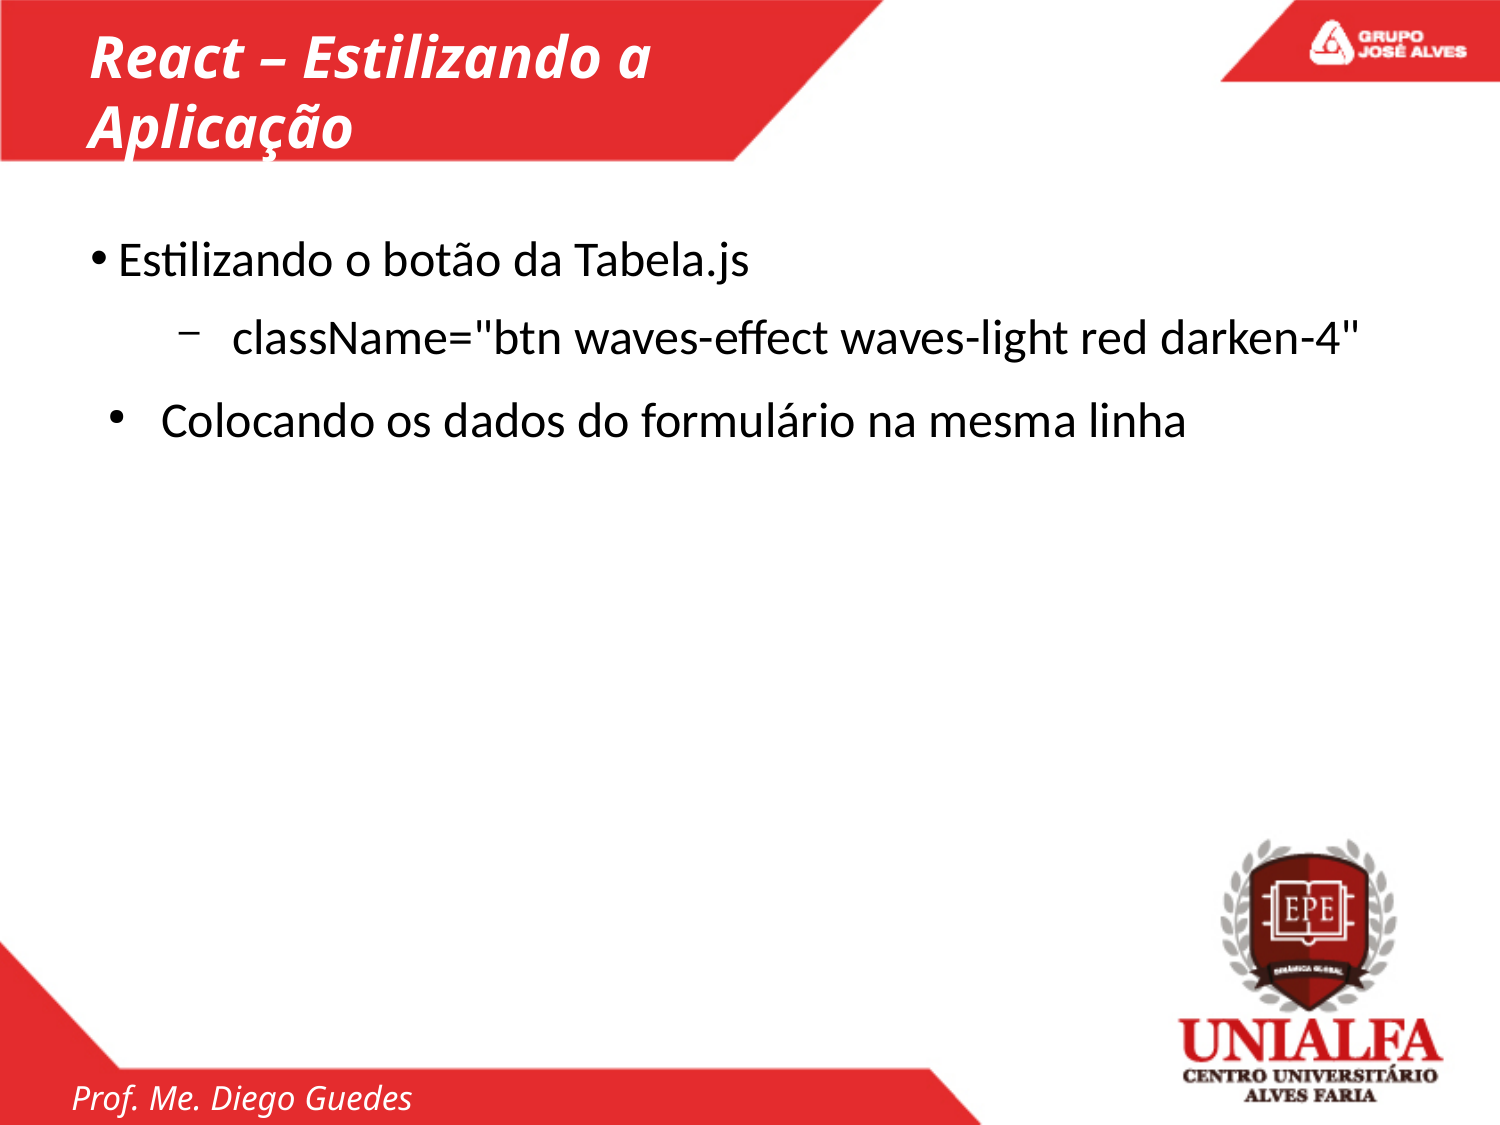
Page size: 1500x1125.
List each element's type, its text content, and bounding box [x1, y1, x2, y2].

text_box Prof. Me. Diego Guedes [56, 1070, 711, 1125]
text_box React – Estilizando a Aplicação [75, 12, 740, 168]
picture [0, 0, 1500, 1125]
list Estilizando o botão da Tabela.js className="btn waves-effect waves-light red darken-4" Colocando os dados do formulário na mesma linha [75, 226, 1453, 934]
